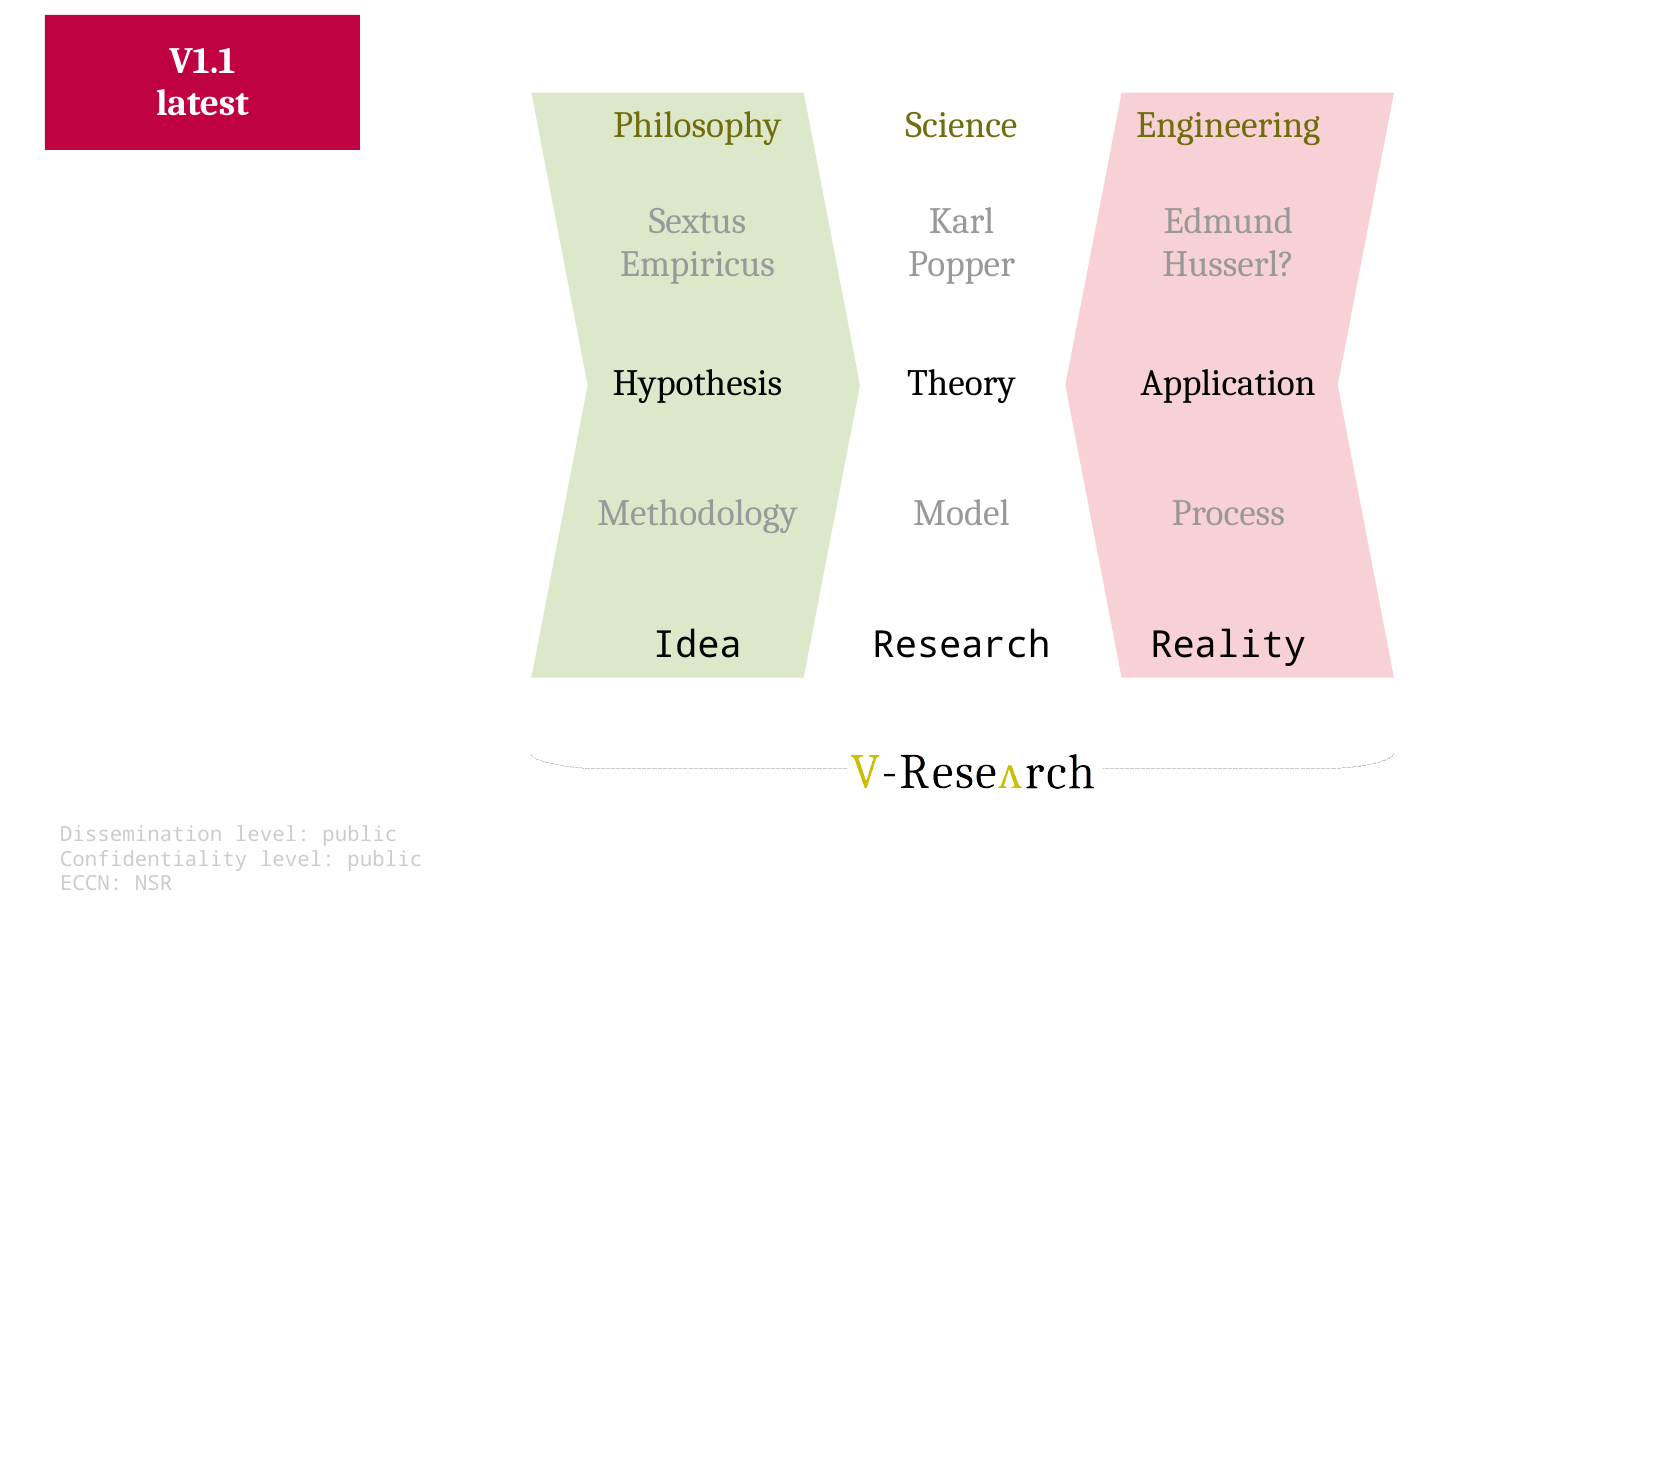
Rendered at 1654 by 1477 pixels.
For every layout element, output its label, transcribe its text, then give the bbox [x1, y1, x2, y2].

picture [847, 739, 1103, 814]
text_box Methodology [569, 462, 825, 564]
text_box Idea [592, 614, 803, 675]
text_box Theory [871, 334, 1052, 433]
text_box Hypothesis [592, 332, 803, 435]
text_box Application [1115, 332, 1341, 435]
text_box Research [856, 594, 1067, 696]
text_box Process [1100, 479, 1356, 547]
text_box Philosophy [592, 74, 803, 171]
text_box [803, 92, 819, 171]
text_box [531, 92, 592, 289]
text_box Dissemination level: public Confidentiality level: public ECCN: NSR [44, 815, 917, 903]
text_box V1.1 latest [44, 14, 360, 150]
text_box Edmund Husserl? [1100, 191, 1356, 295]
text_box Reality [1123, 595, 1334, 695]
text_box [531, 203, 860, 678]
text_box Science [856, 95, 1067, 156]
text_box Engineering [1108, 74, 1349, 177]
text_box Model [834, 479, 1090, 547]
text_box [1065, 205, 1394, 678]
text_box Karl Popper [834, 191, 1090, 295]
text_box [1102, 92, 1394, 290]
text_box Sextus Empiricus [569, 171, 825, 315]
